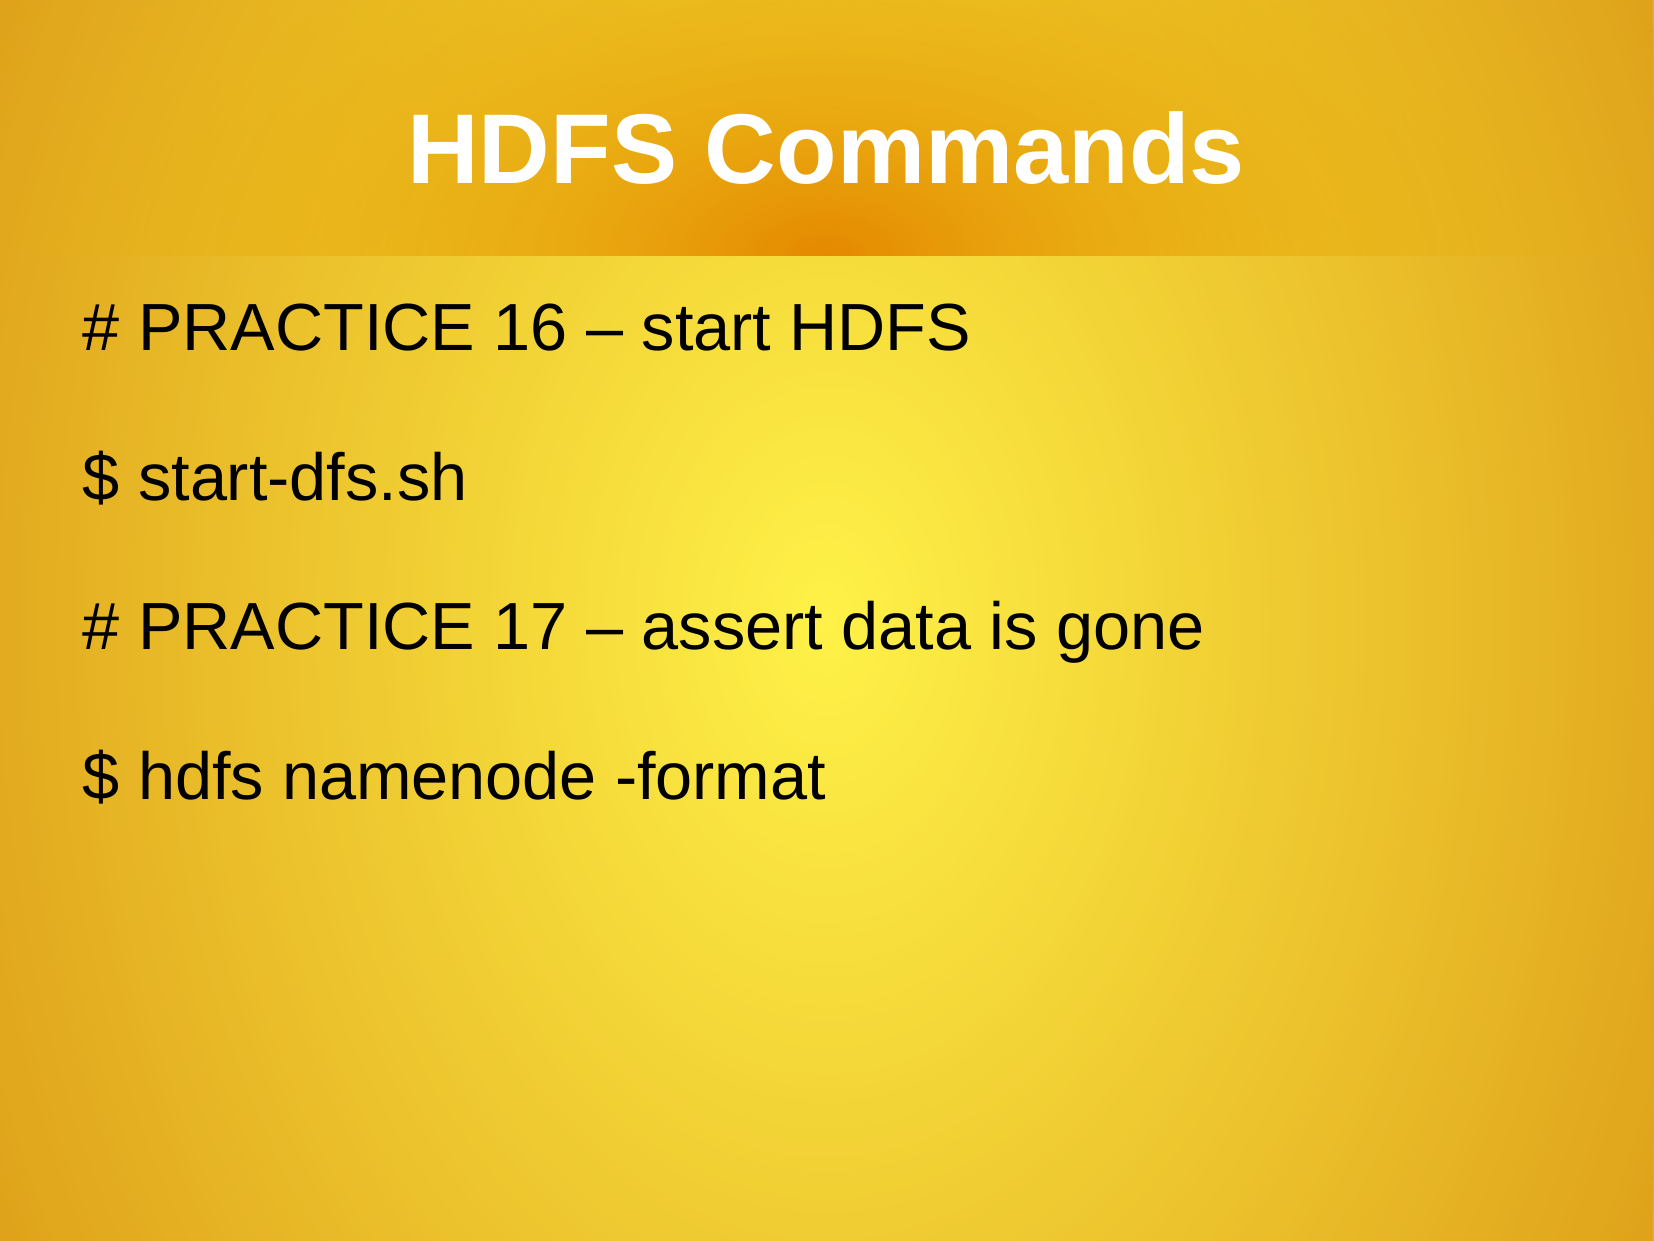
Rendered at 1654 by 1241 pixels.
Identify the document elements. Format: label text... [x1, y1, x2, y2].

title HDFS Commands [82, 47, 1571, 252]
subtitle # PRACTICE 16 – start HDFS $ start-dfs.sh # PRACTICE 17 – assert data is gone $ hdfs namenode -format [82, 290, 1571, 1113]
